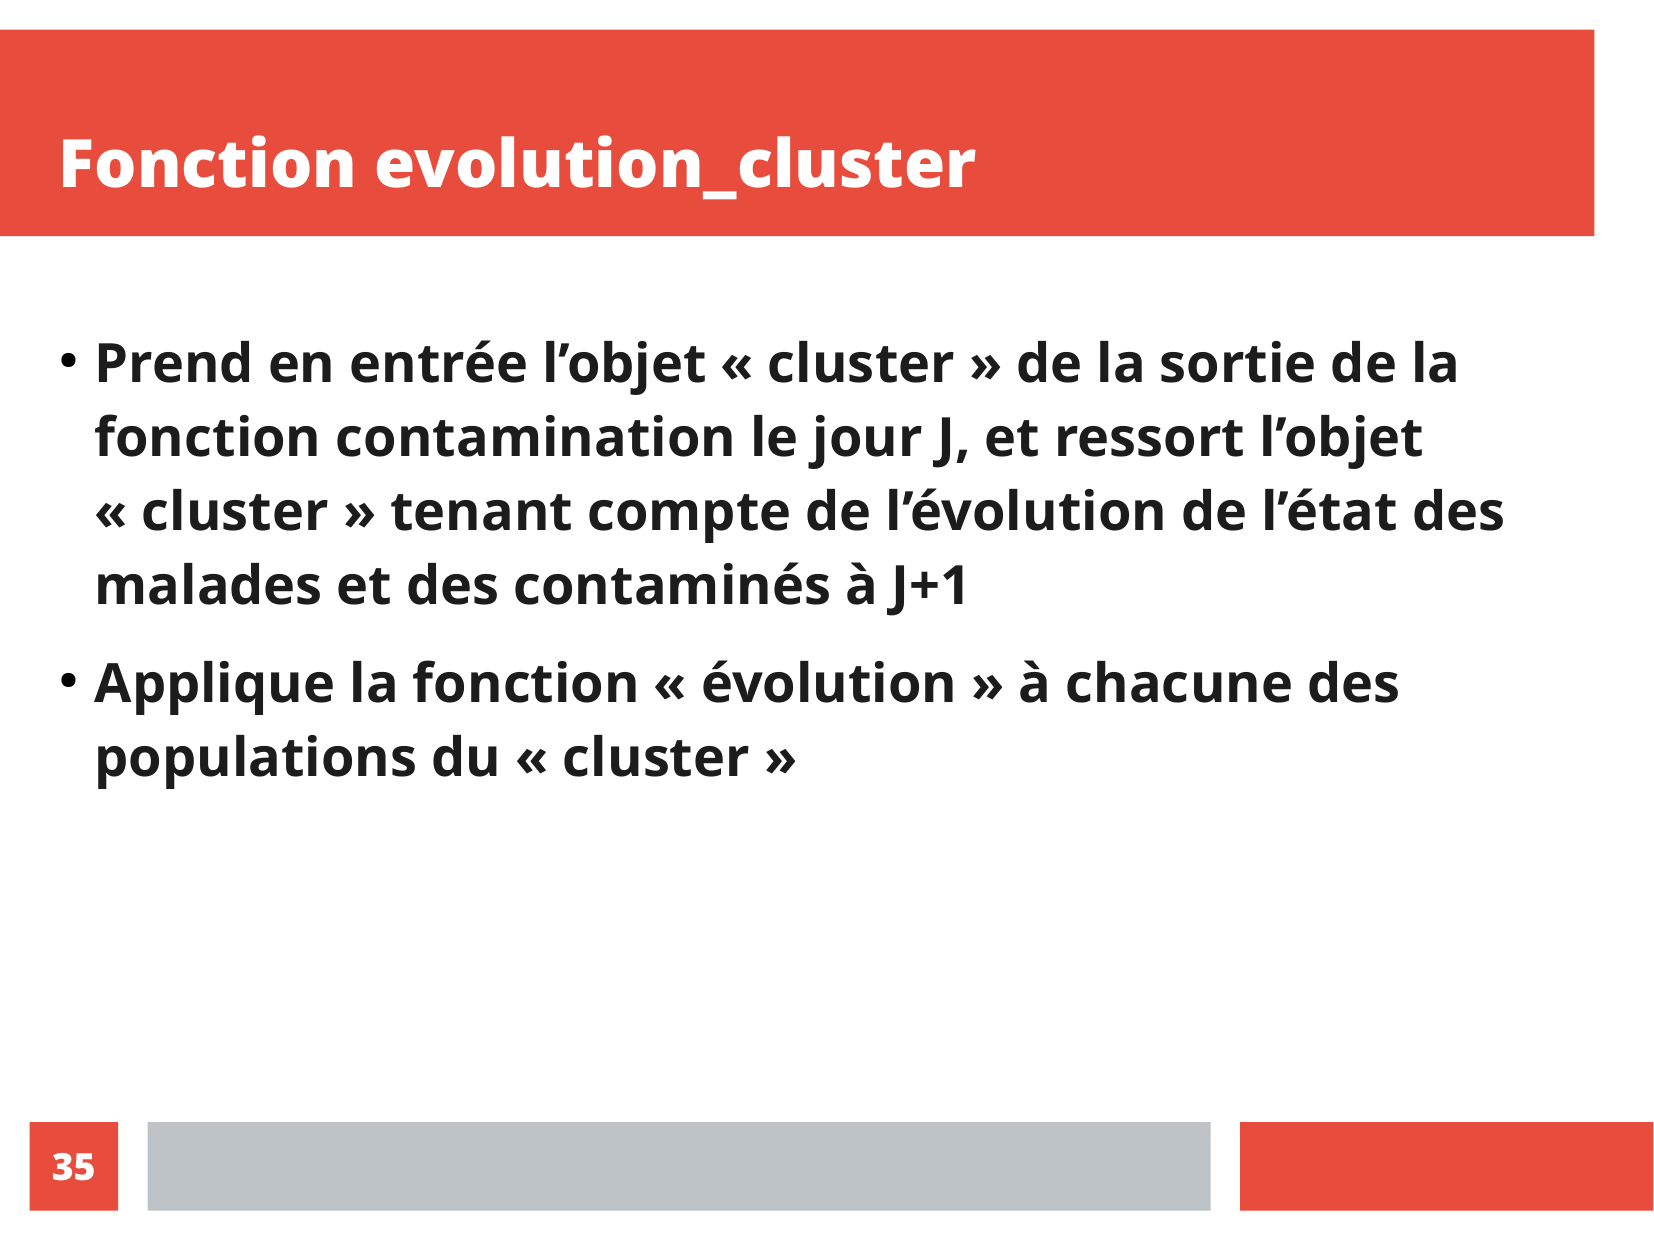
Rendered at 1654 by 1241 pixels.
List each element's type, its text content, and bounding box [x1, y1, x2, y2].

list Prend en entrée l’objet « cluster » de la sortie de la fonction contamination le jour J, et ressort l’objet « cluster » tenant compte de l’évolution de l’état des malades et des contaminés à J+1 Applique la fonction « évolution » à chacune des populations du « cluster » [59, 324, 1565, 1093]
title Fonction evolution_cluster [59, 59, 1595, 207]
